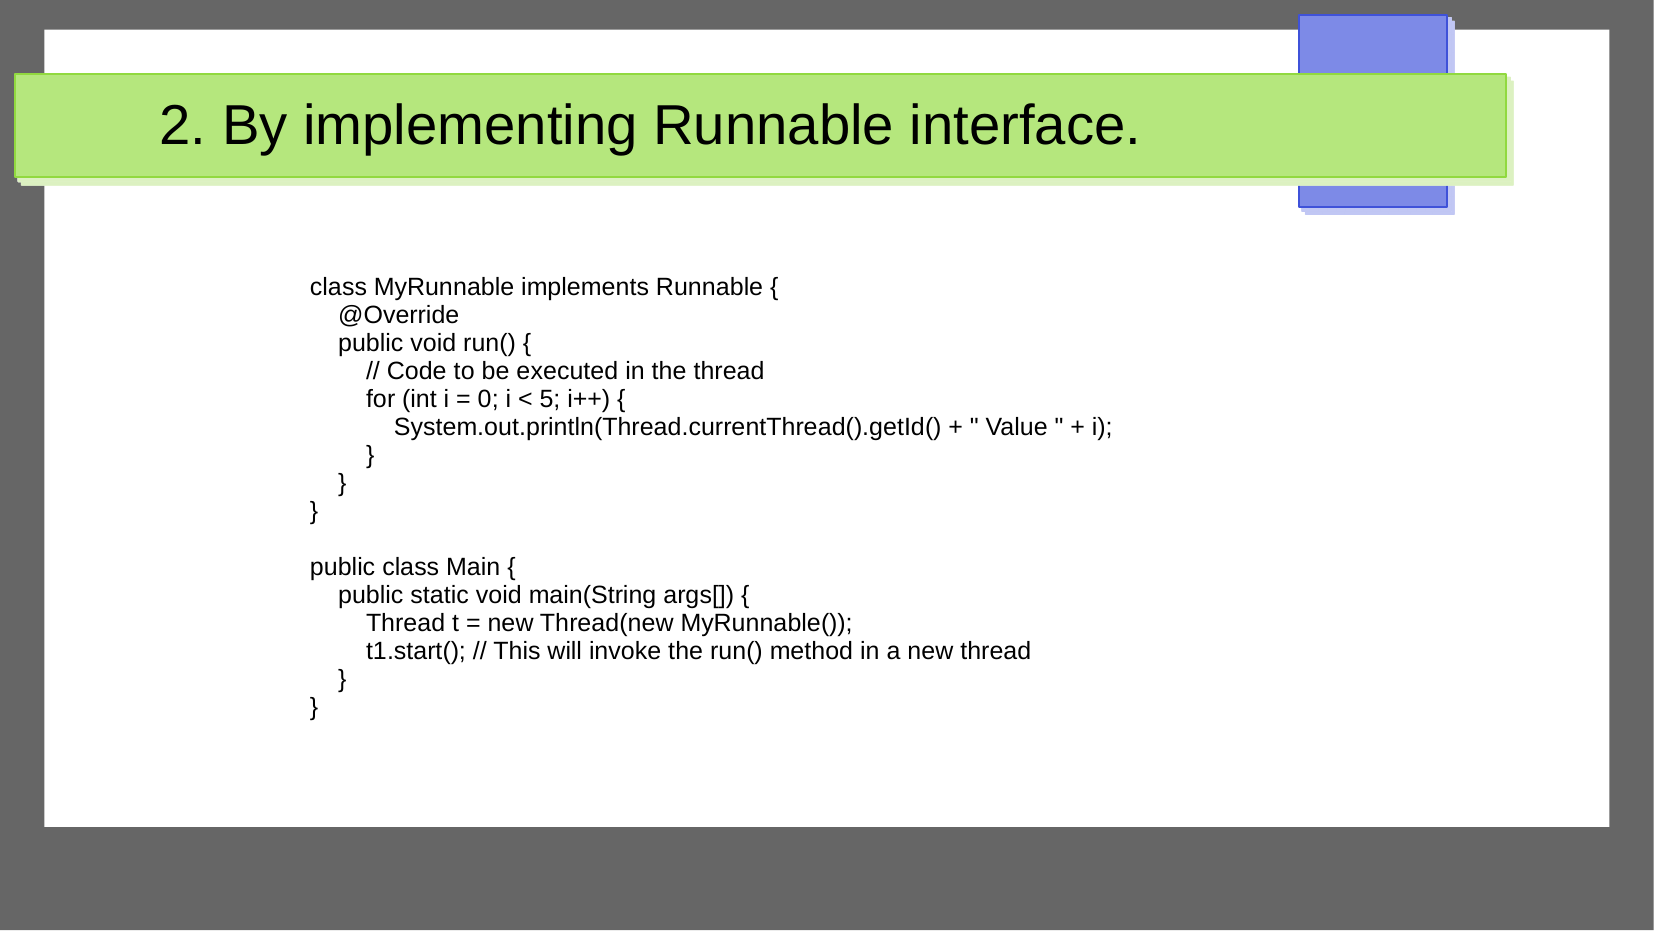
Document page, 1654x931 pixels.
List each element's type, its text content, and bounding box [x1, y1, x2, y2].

text_box class MyRunnable implements Runnable { @Override public void run() { // Code to be executed in the thread for (int i = 0; i < 5; i++) { System.out.println(Thread.currentThread().getId() + " Value " + i); } } } public class Main { public static void main(String args[]) { Thread t = new Thread(new MyRunnable()); t1.start(); // This will invoke the run() method in a new thread } } [295, 265, 1130, 701]
title 2. By implementing Runnable interface. [88, 73, 1506, 178]
